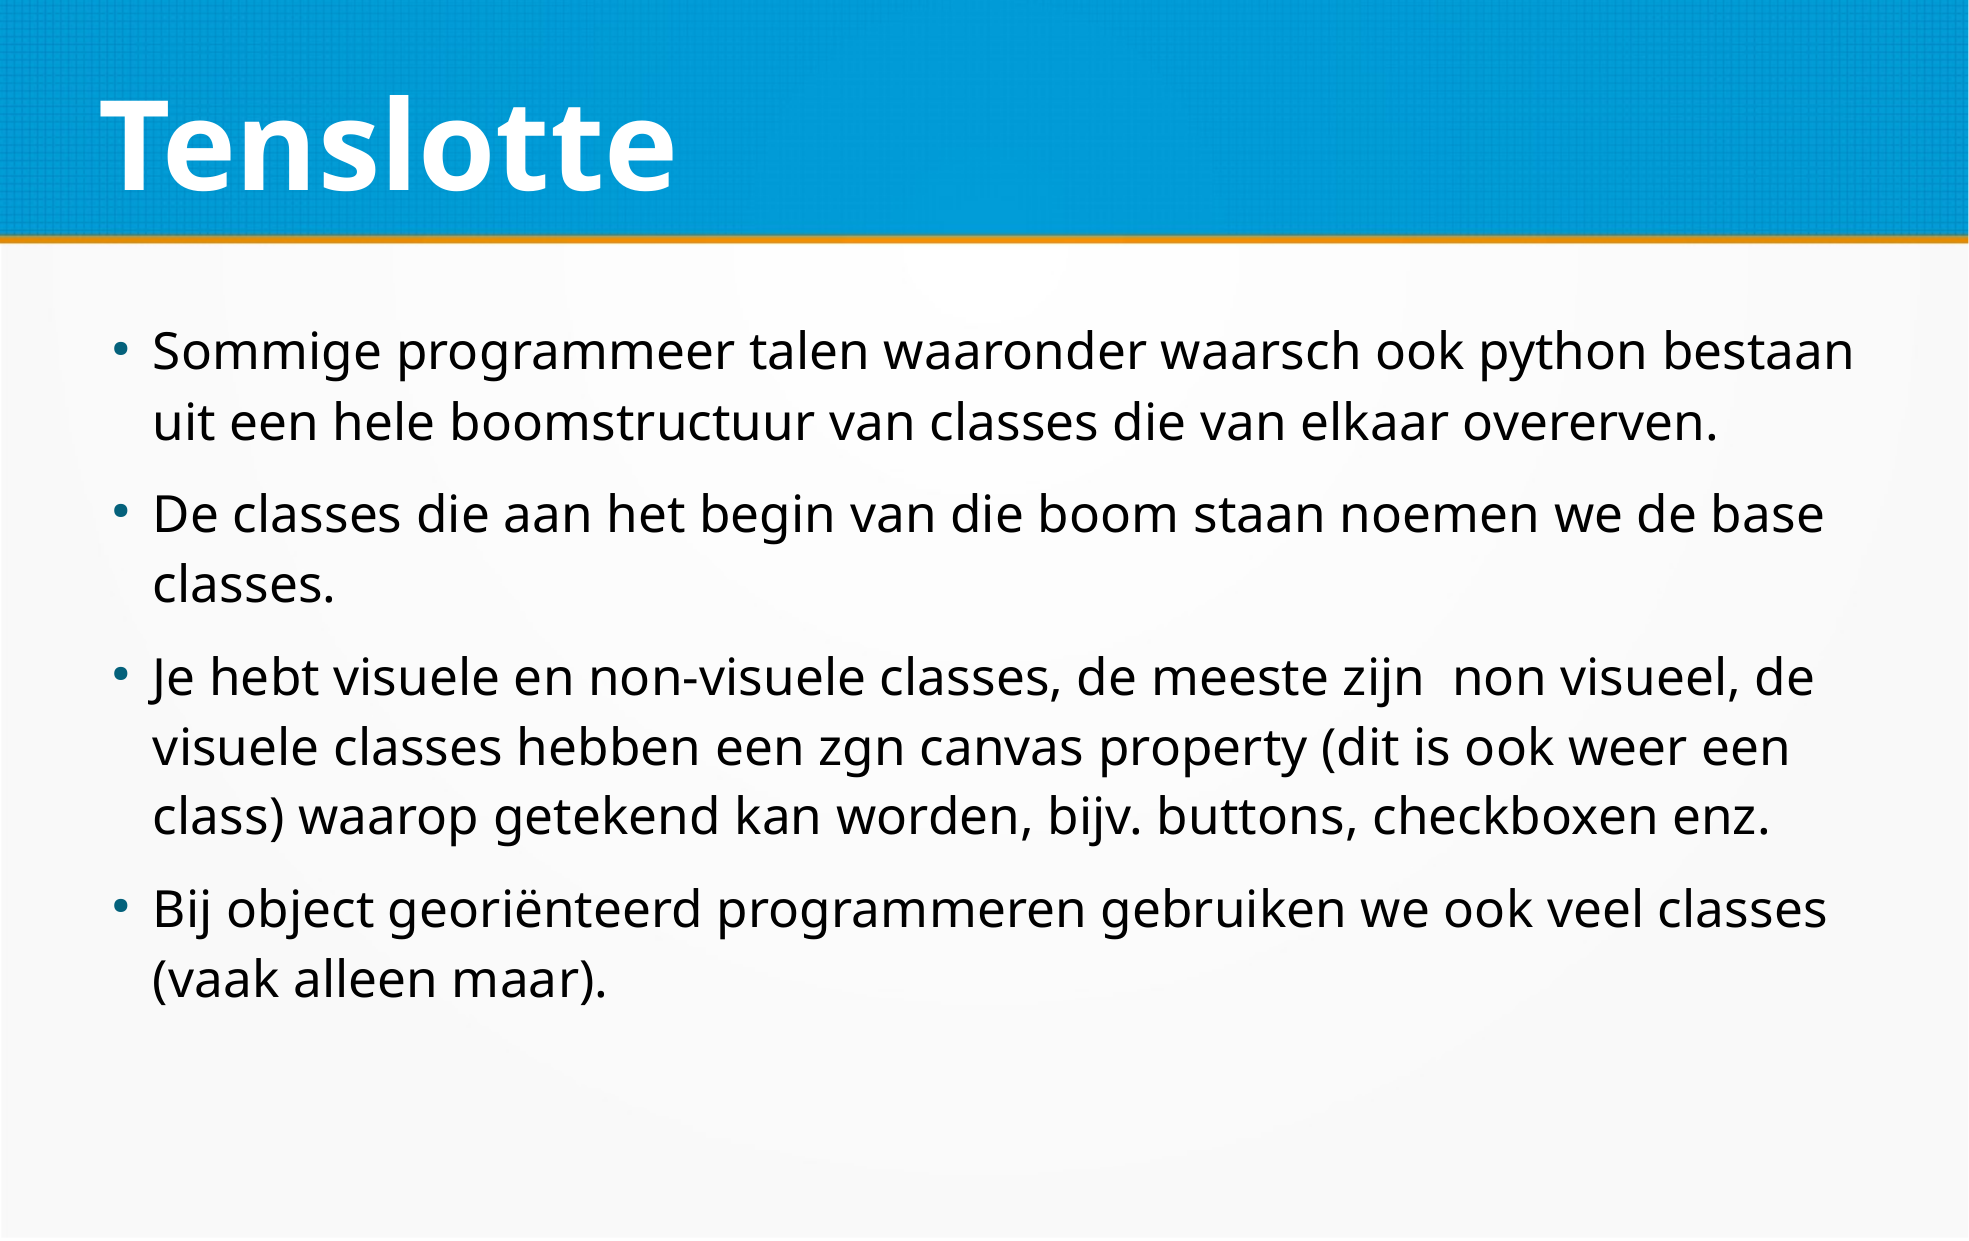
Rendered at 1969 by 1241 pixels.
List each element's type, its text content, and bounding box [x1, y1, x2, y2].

picture [0, 233, 1969, 1241]
list Sommige programmeer talen waaronder waarsch ook python bestaan uit een hele boomstructuur van classes die van elkaar overerven. De classes die aan het begin van die boom staan noemen we de base classes. Je hebt visuele en non-visuele classes, de meeste zijn non visueel, de visuele classes hebben een zgn canvas property (dit is ook weer een class) waarop getekend kan worden, bijv. buttons, checkboxen enz. Bij object georiënteerd programmeren gebruiken we ook veel classes (vaak alleen maar). [98, 315, 1861, 1081]
title Tenslotte [98, 19, 1870, 227]
